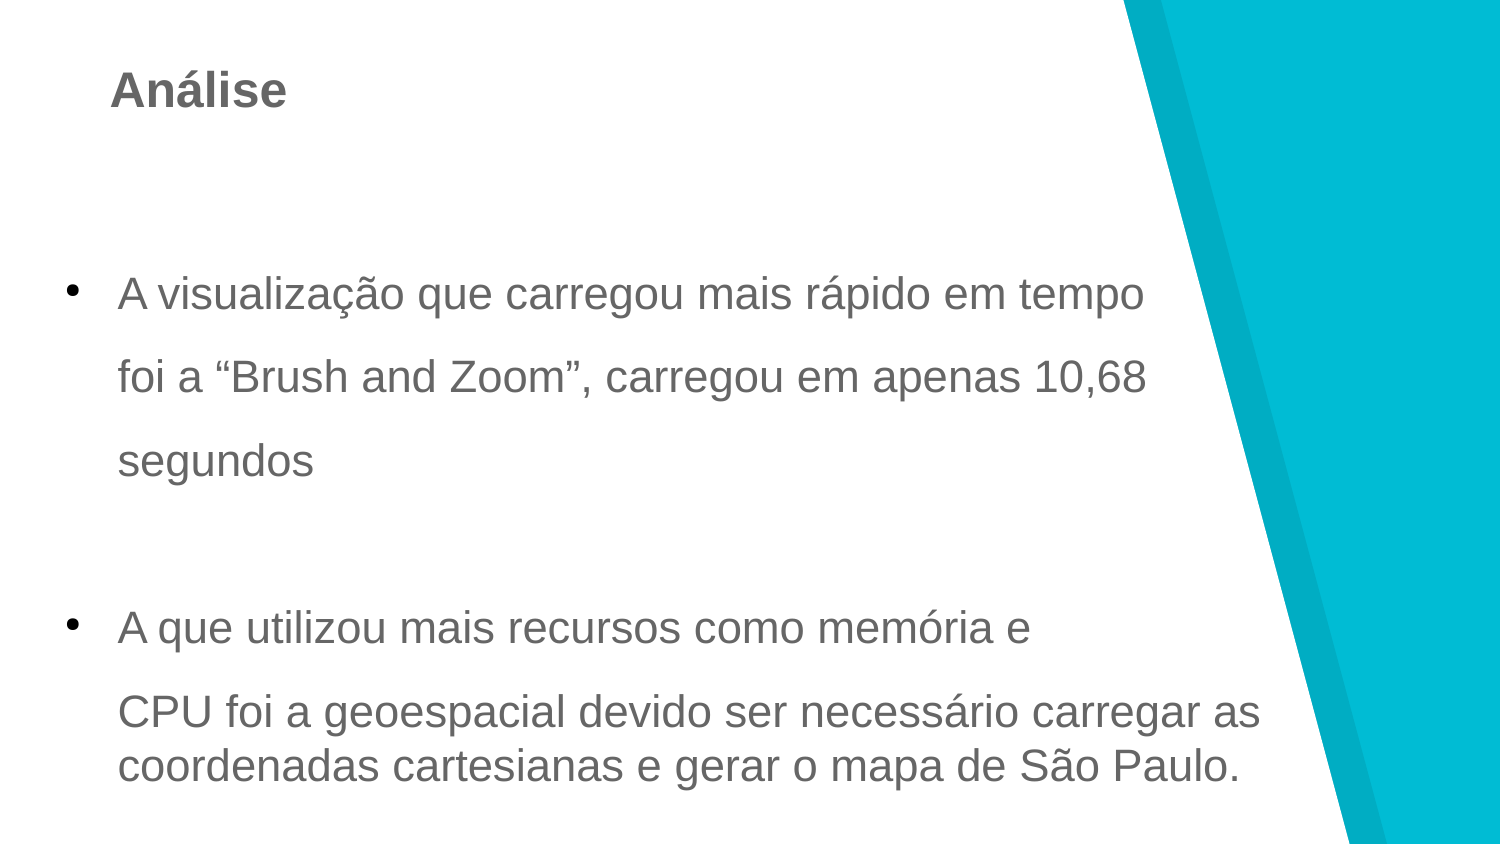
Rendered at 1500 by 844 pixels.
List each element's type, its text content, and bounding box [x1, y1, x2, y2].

subtitle Análise [94, 42, 1394, 106]
list A visualização que carregou mais rápido em tempo foi a “Brush and Zoom”, carregou em apenas 10,68 segundos A que utilizou mais recursos como memória e CPU foi a geoespacial devido ser necessário carregar as coordenadas cartesianas e gerar o mapa de São Paulo. [47, 106, 1398, 792]
